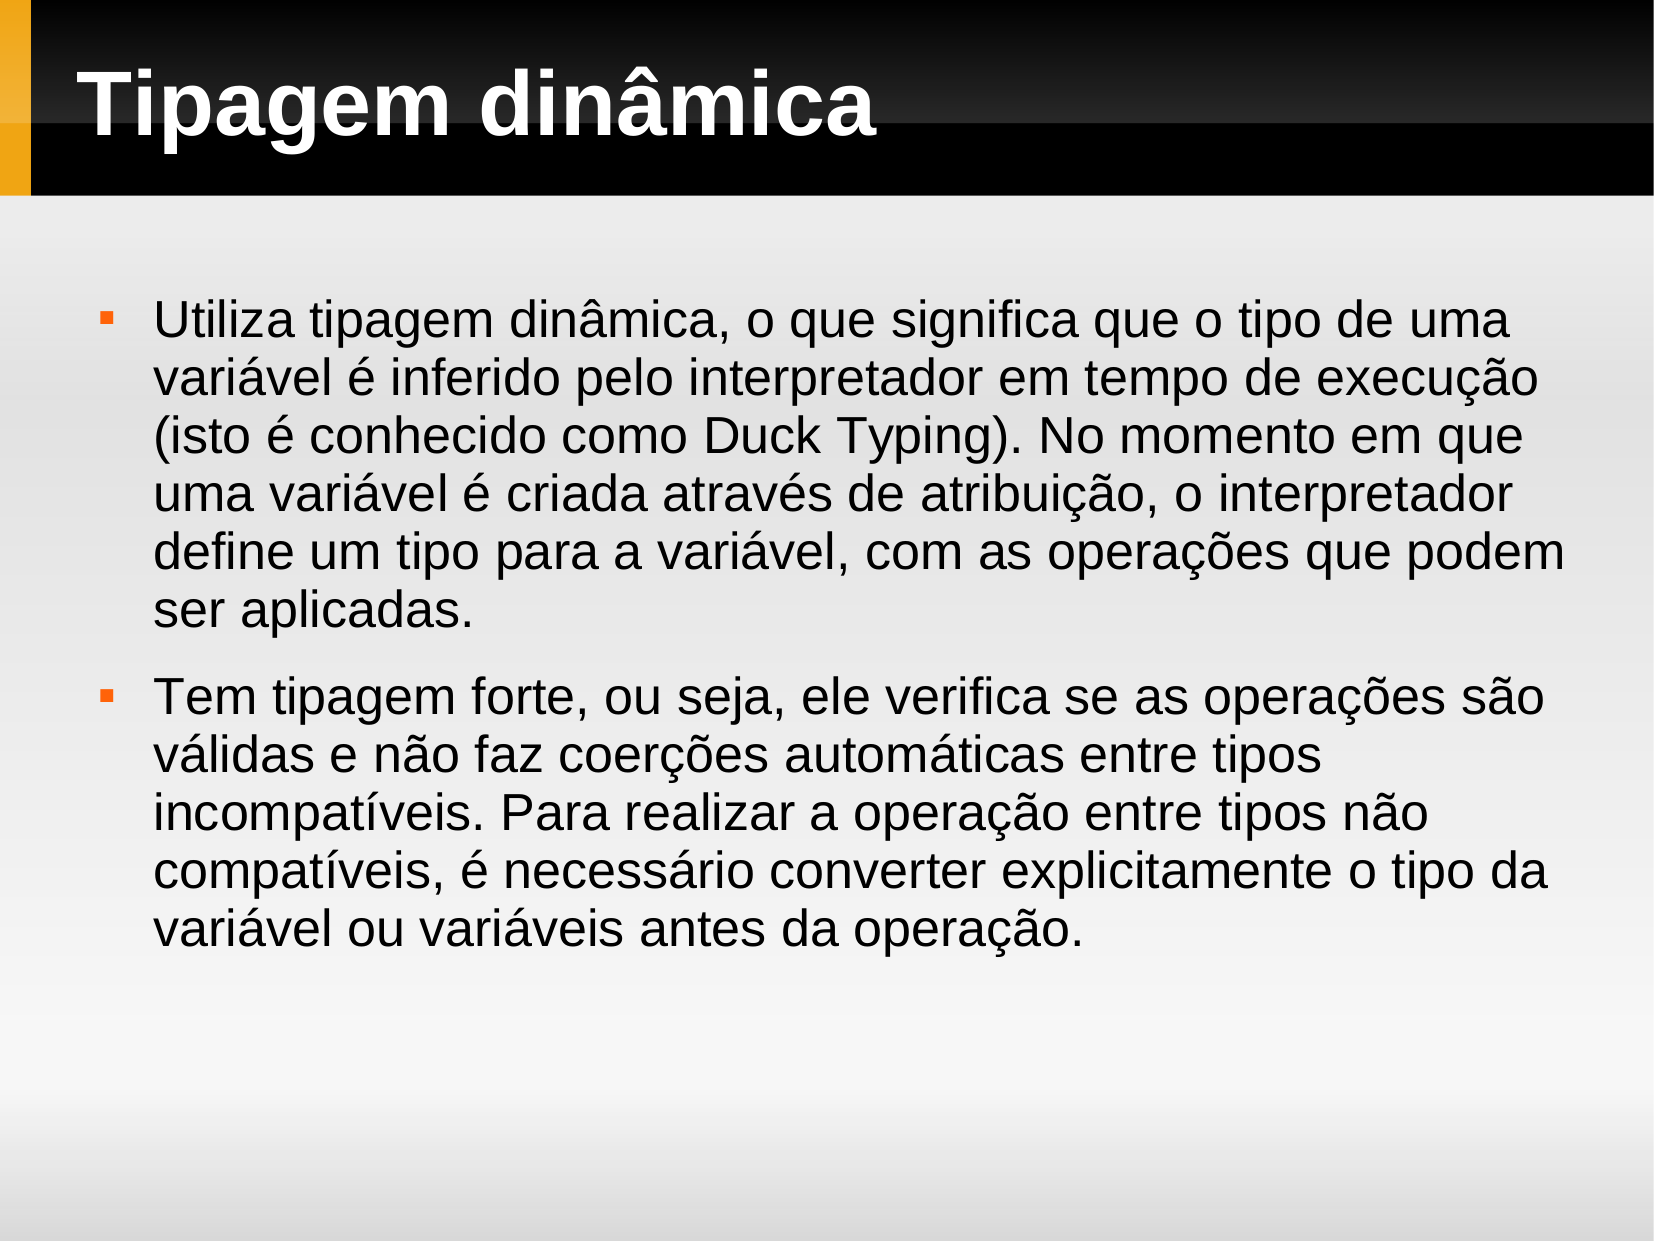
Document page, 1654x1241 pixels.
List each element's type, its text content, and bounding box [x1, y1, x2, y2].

picture [0, 0, 1654, 1241]
list Utiliza tipagem dinâmica, o que significa que o tipo de uma variável é inferido pelo interpretador em tempo de execução (isto é conhecido como Duck Typing). No momento em que uma variável é criada através de atribuição, o interpretador define um tipo para a variável, com as operações que podem ser aplicadas. Tem tipagem forte, ou seja, ele verifica se as operações são válidas e não faz coerções automáticas entre tipos incompatíveis. Para realizar a operação entre tipos não compatíveis, é necessário converter explicitamente o tipo da variável ou variáveis antes da operação. [82, 290, 1571, 1094]
title Tipagem dinâmica [76, 7, 1565, 200]
